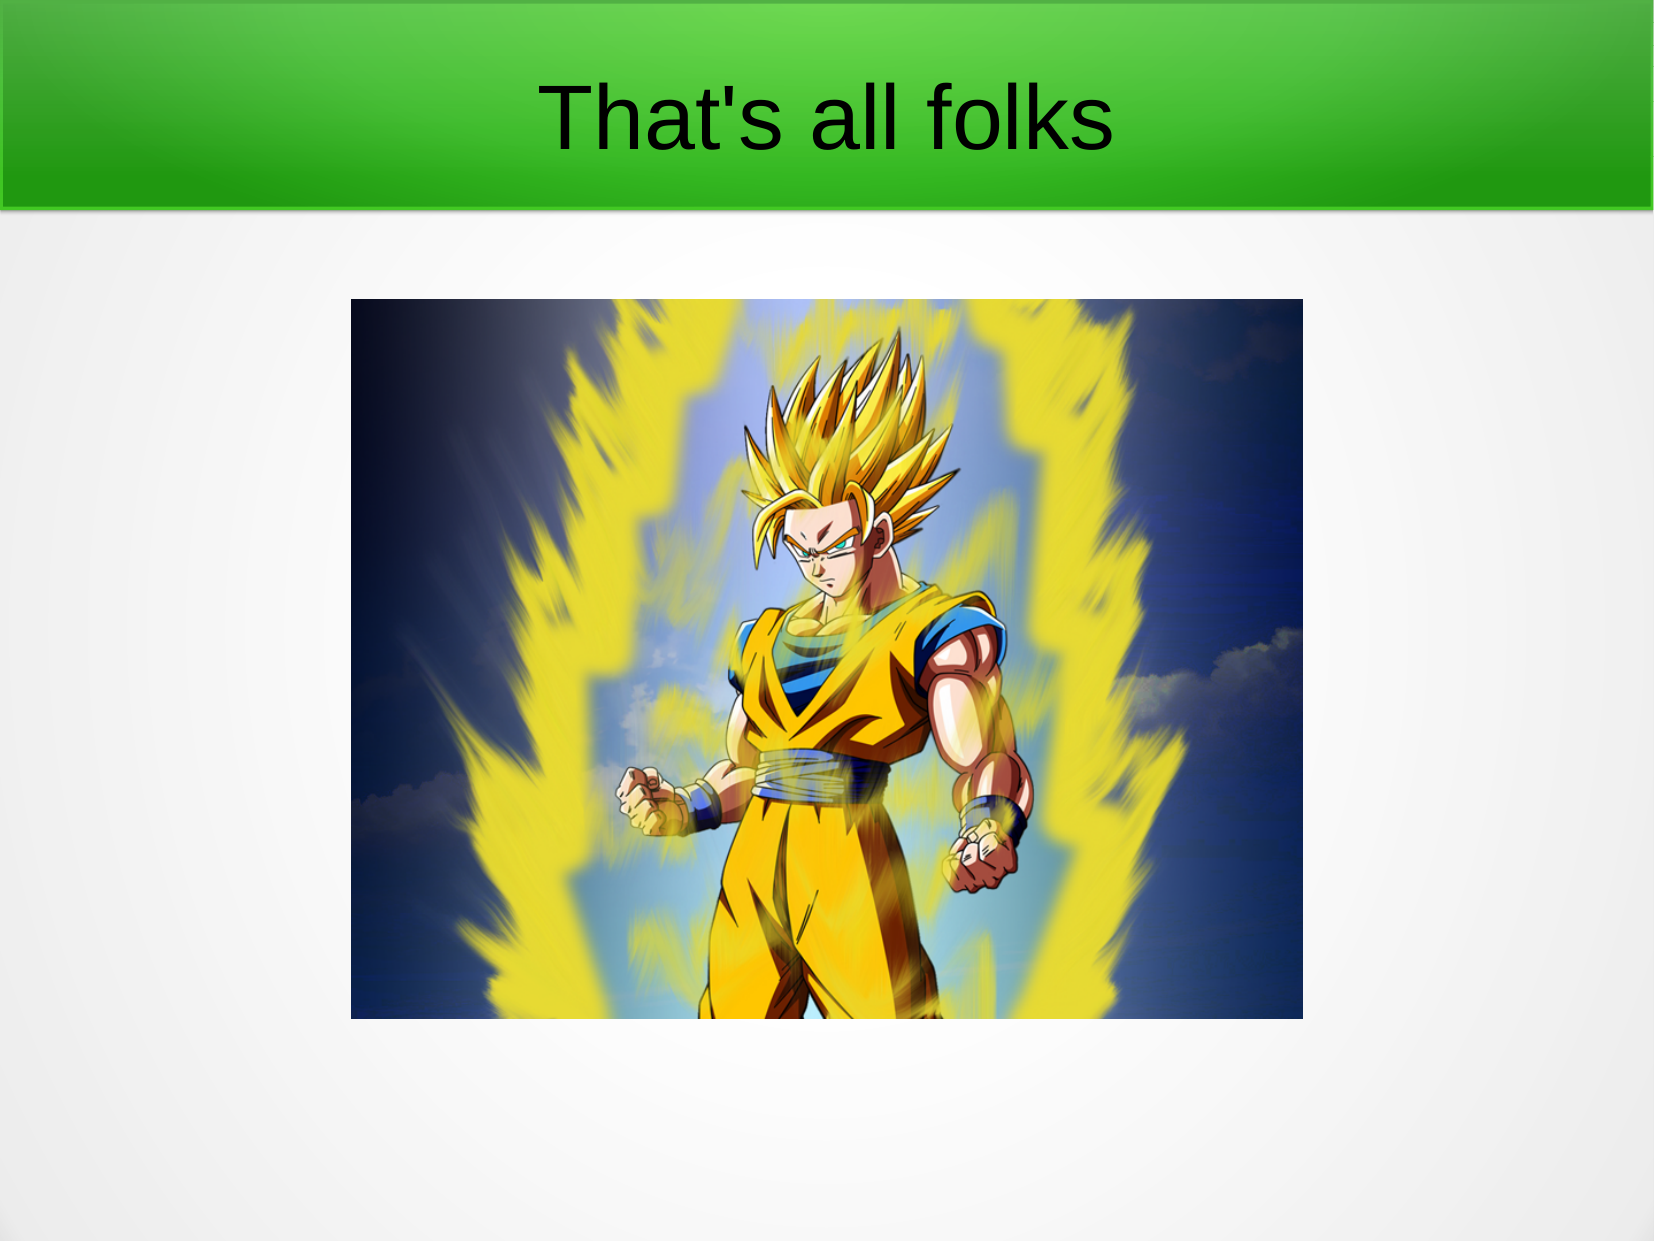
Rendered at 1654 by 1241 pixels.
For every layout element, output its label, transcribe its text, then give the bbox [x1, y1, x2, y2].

title That's all folks [82, 47, 1571, 189]
picture [351, 299, 1303, 1019]
